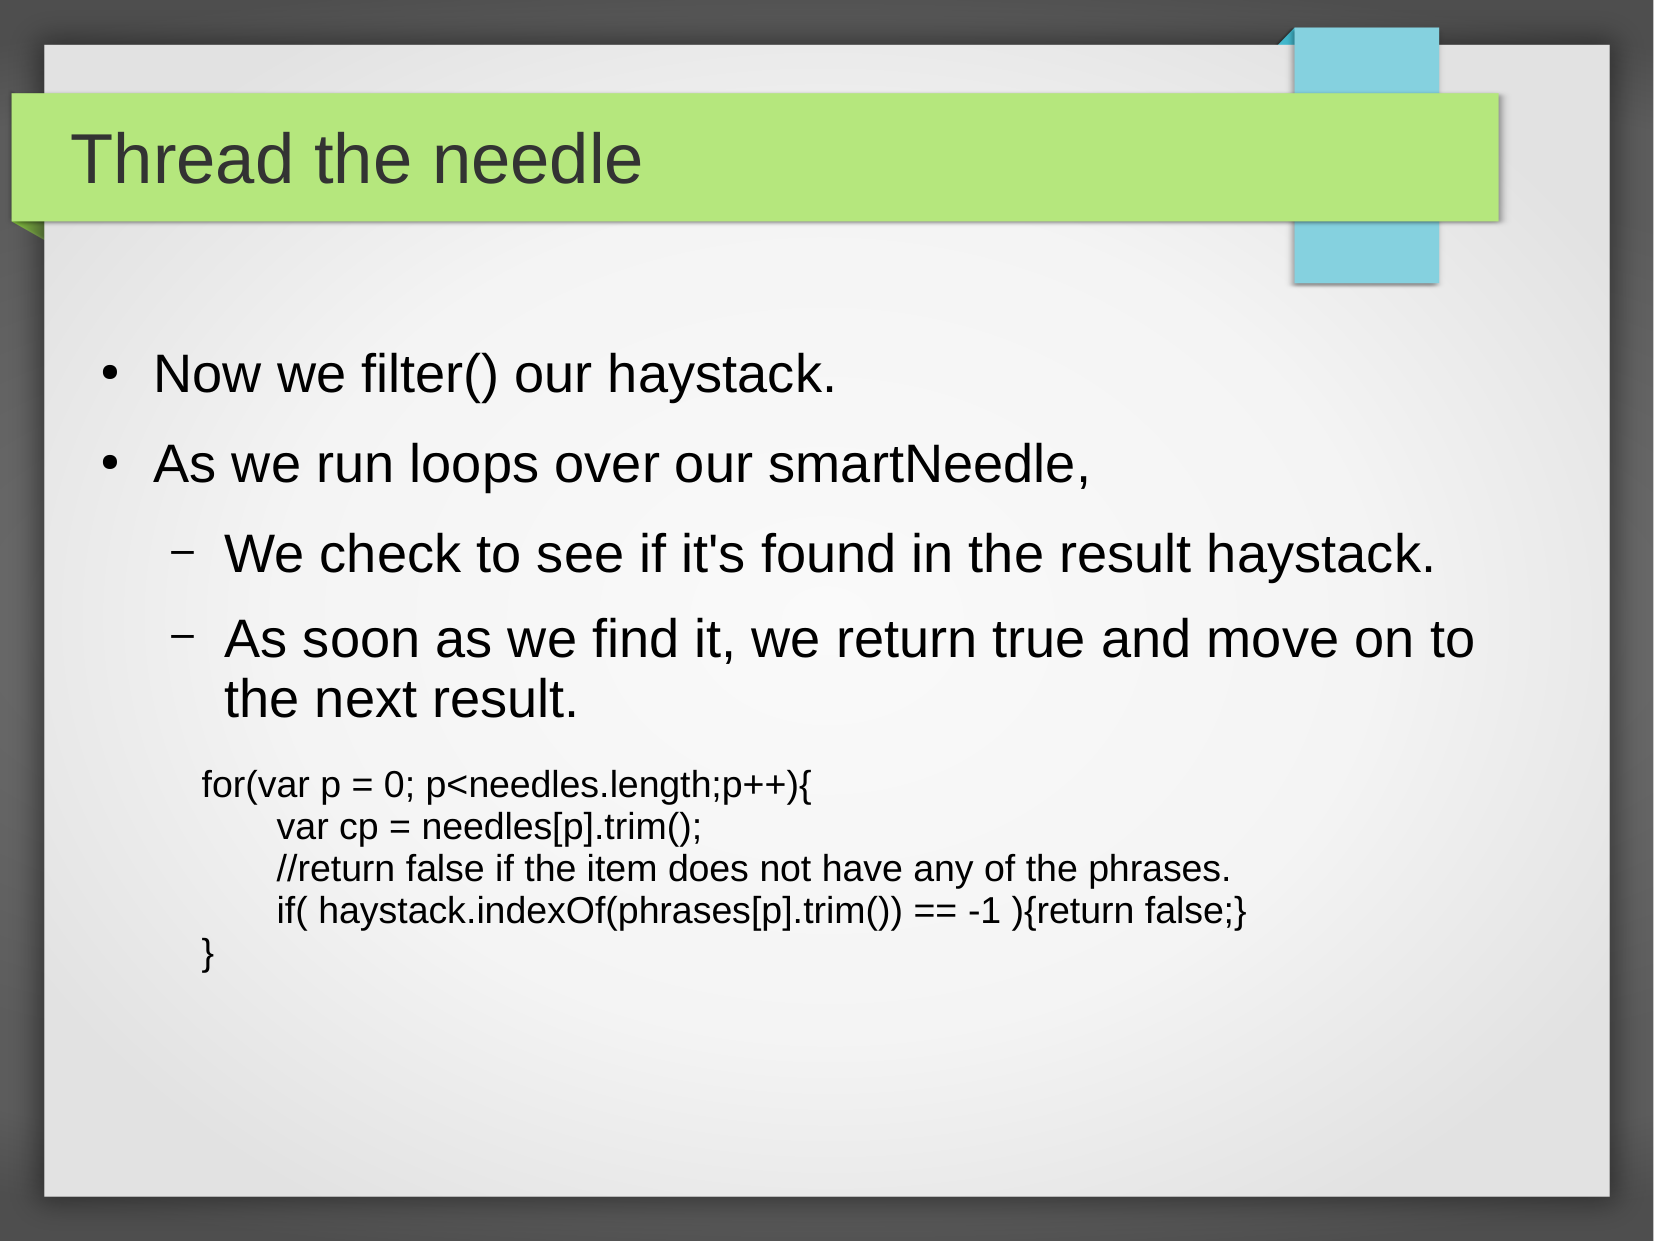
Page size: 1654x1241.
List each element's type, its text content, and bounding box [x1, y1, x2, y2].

list Now we filter() our haystack. As we run loops over our smartNeedle, We check to see if it's found in the result haystack. As soon as we find it, we return true and move on to the next result. [82, 343, 1538, 751]
title Thread the needle [70, 106, 1229, 213]
picture [0, 0, 1654, 1241]
text_box for(var p = 0; p<needles.length;p++){ var cp = needles[p].trim(); //return false if the item does not have any of the phrases. if( haystack.indexOf(phrases[p].trim()) == -1 ){return false;} } [111, 756, 1542, 1192]
